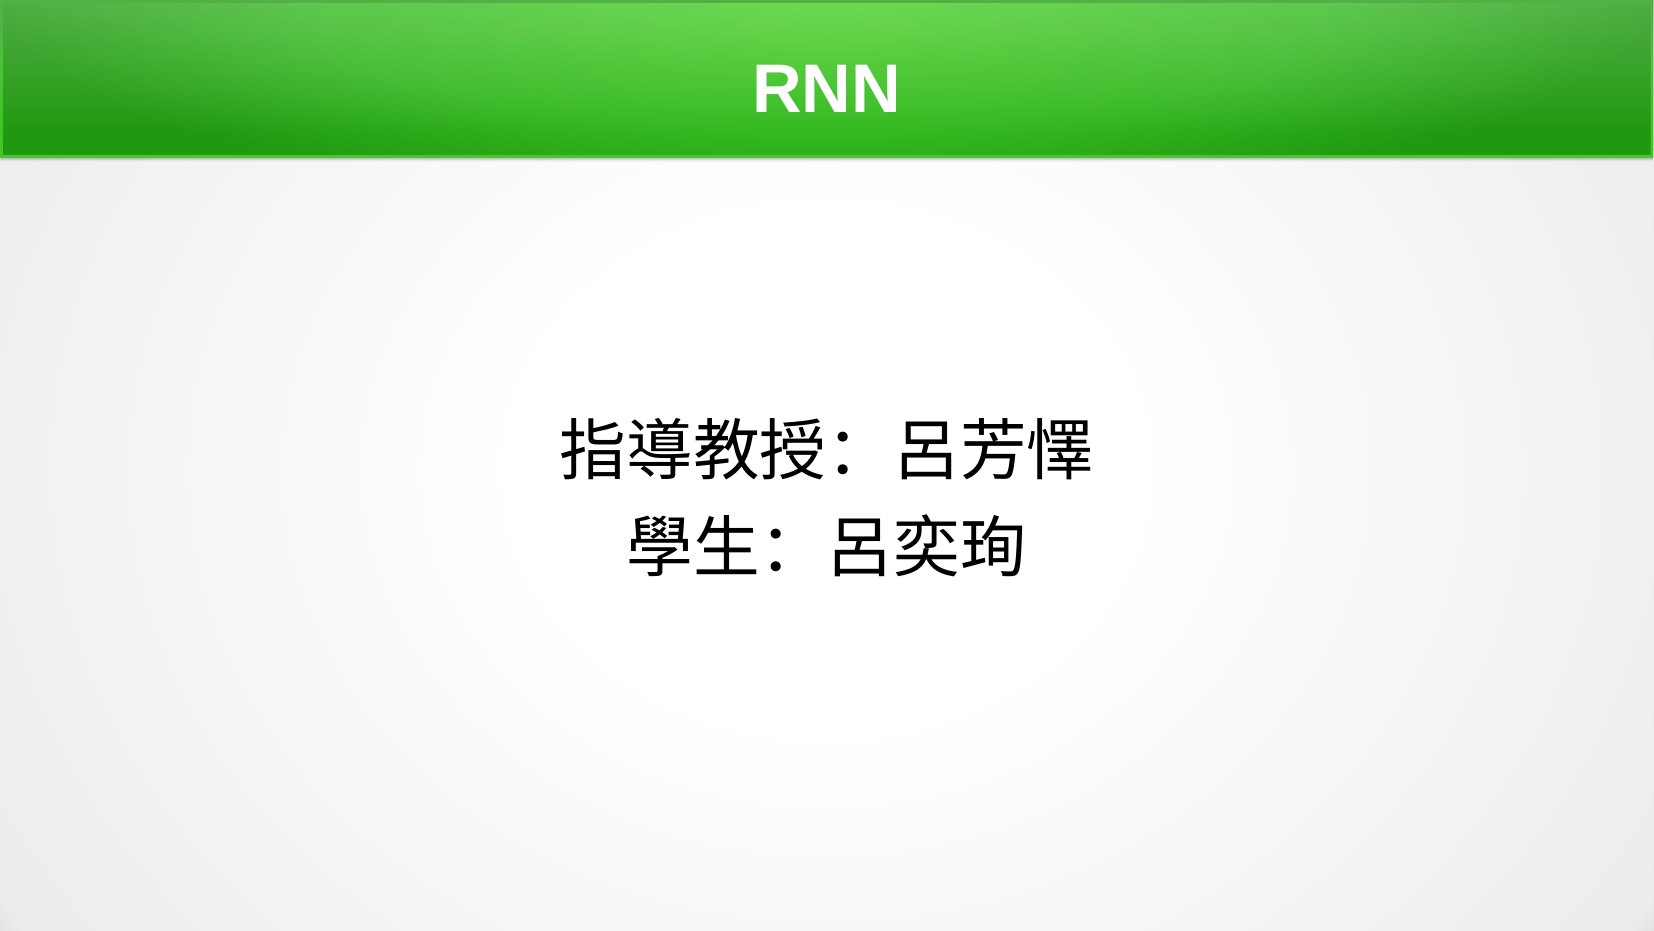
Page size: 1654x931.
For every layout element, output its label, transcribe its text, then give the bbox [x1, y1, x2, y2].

title RNN [82, 35, 1571, 142]
subtitle 指導教授：呂芳懌 學生：呂奕珣 [82, 224, 1571, 764]
